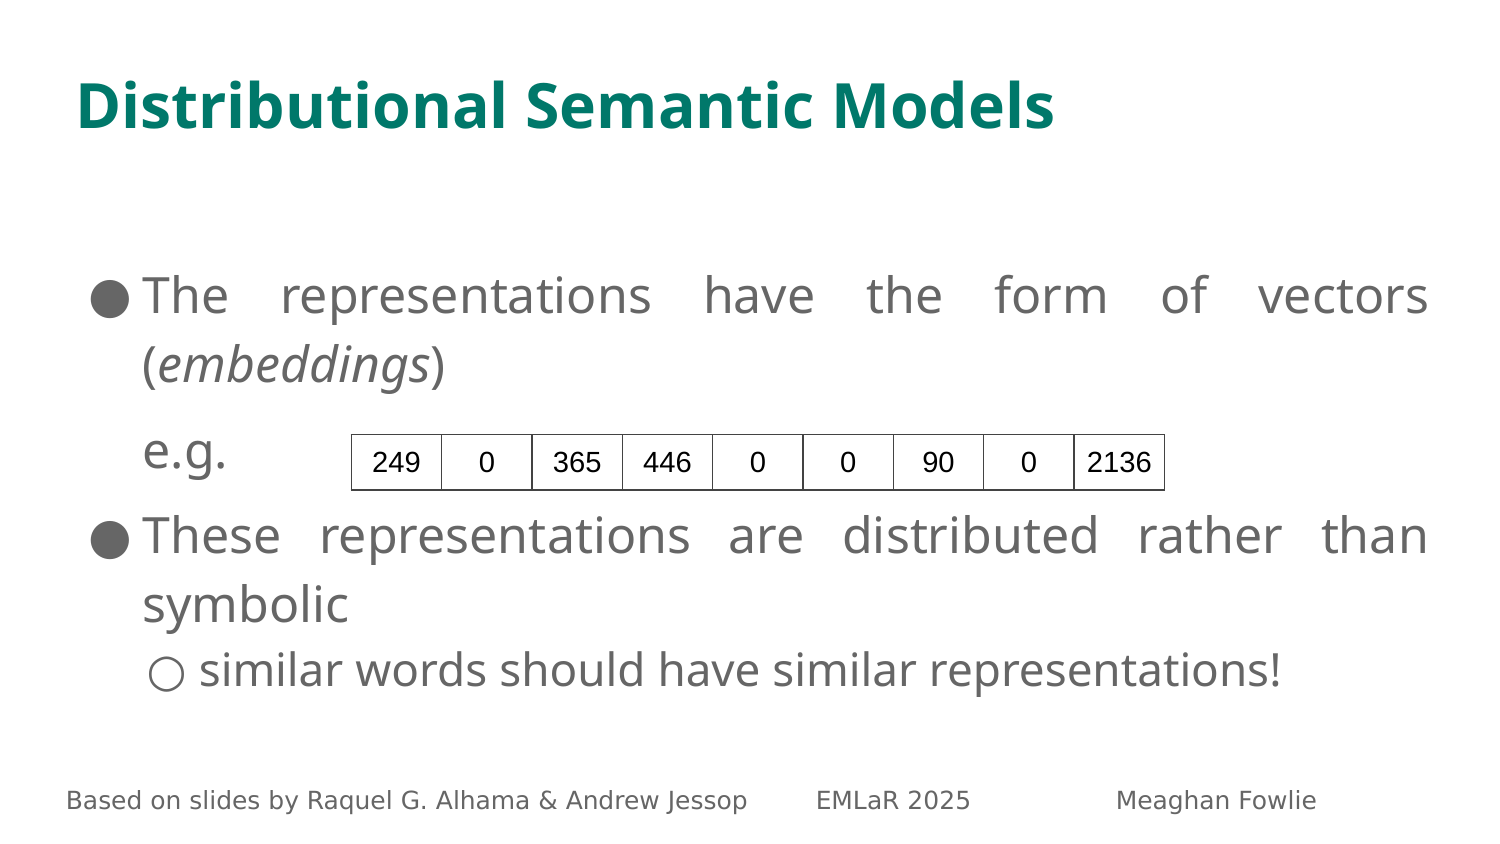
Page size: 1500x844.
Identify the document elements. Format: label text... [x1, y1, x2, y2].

table_header 0 [804, 435, 893, 489]
table_header 0 [984, 435, 1073, 489]
table_header 0 [713, 435, 802, 489]
table_header 365 [533, 435, 622, 489]
table_header 90 [894, 435, 983, 489]
table_header 0 [442, 435, 531, 489]
text_box The representations have the form of vectors (embeddings) e.g. These representations are distributed rather than symbolic similar words should have similar representations! [75, 174, 1441, 768]
title Distributional Semantic Models [75, 33, 1425, 175]
table_header 446 [623, 435, 712, 489]
table_header 2136 [1075, 435, 1164, 489]
table_header 249 [352, 435, 441, 489]
